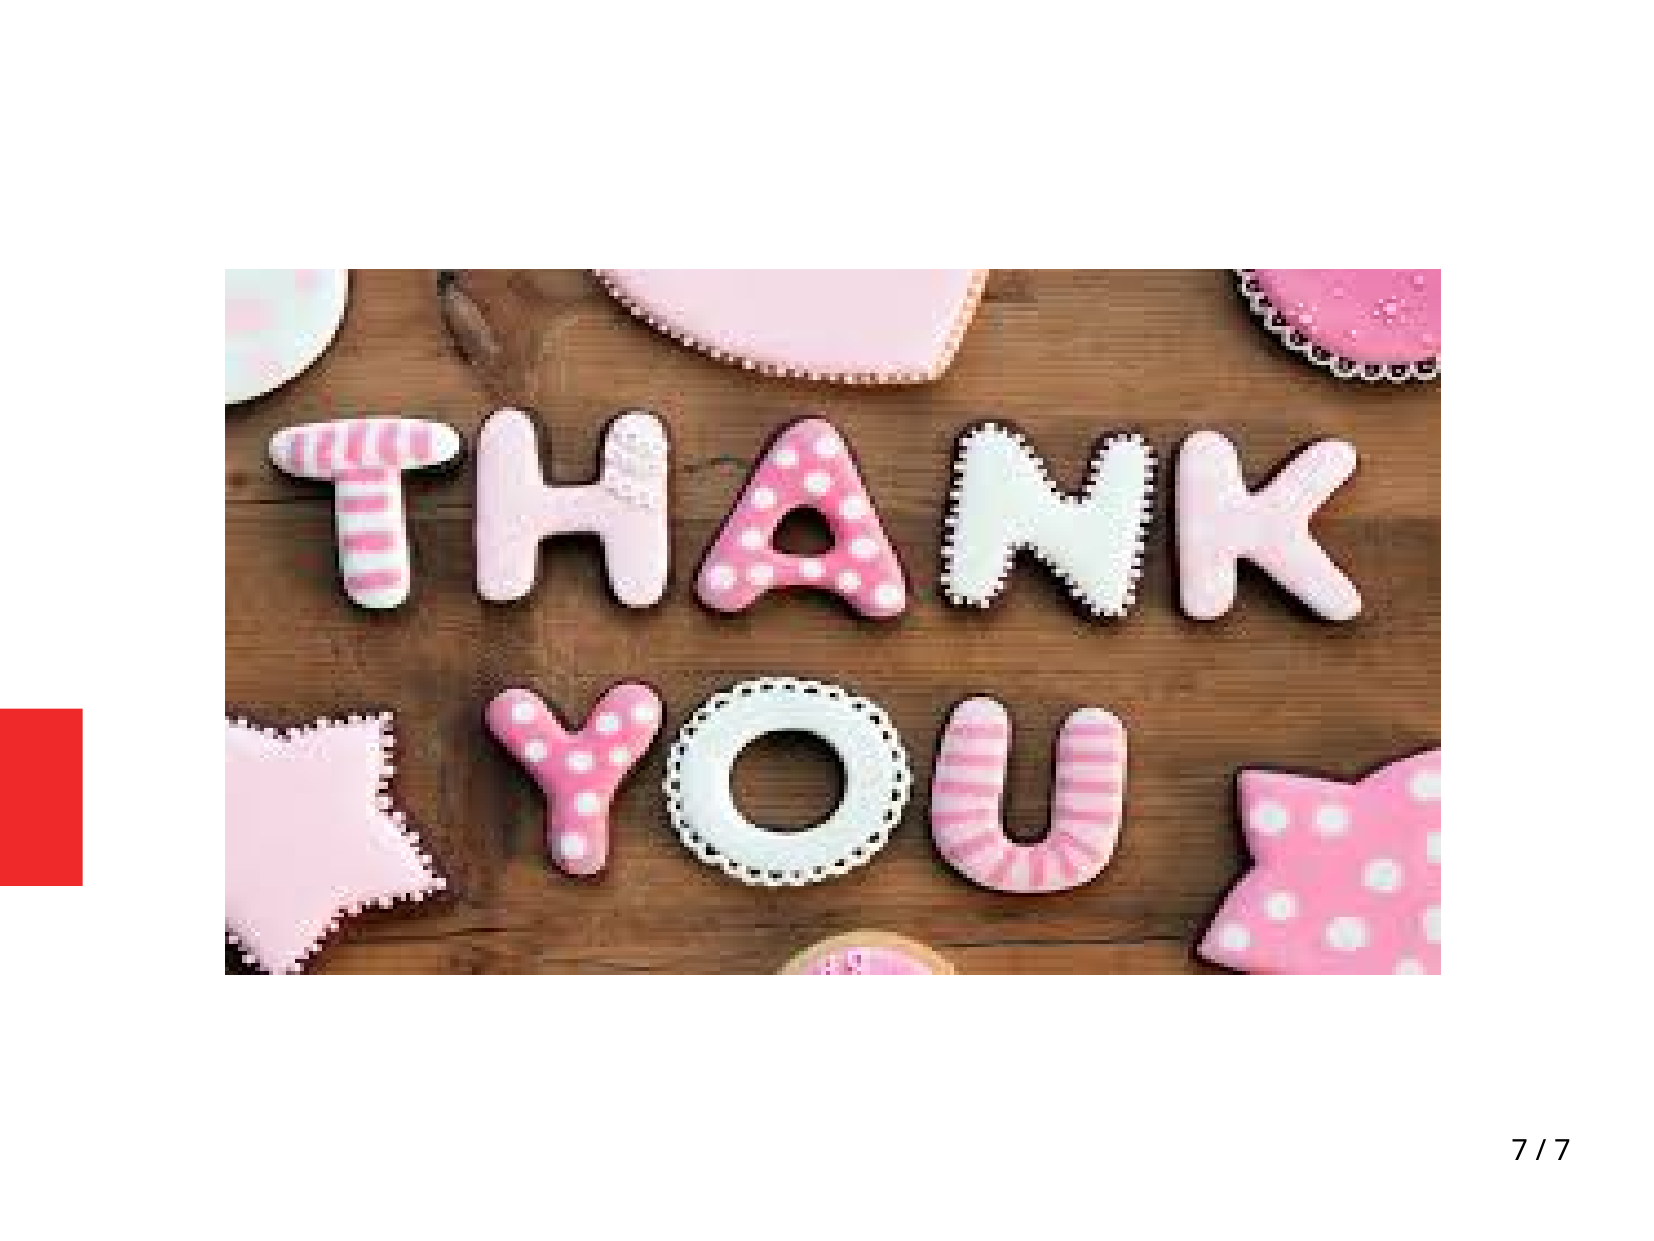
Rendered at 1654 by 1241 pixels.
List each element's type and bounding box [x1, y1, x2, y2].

picture [225, 269, 1441, 976]
